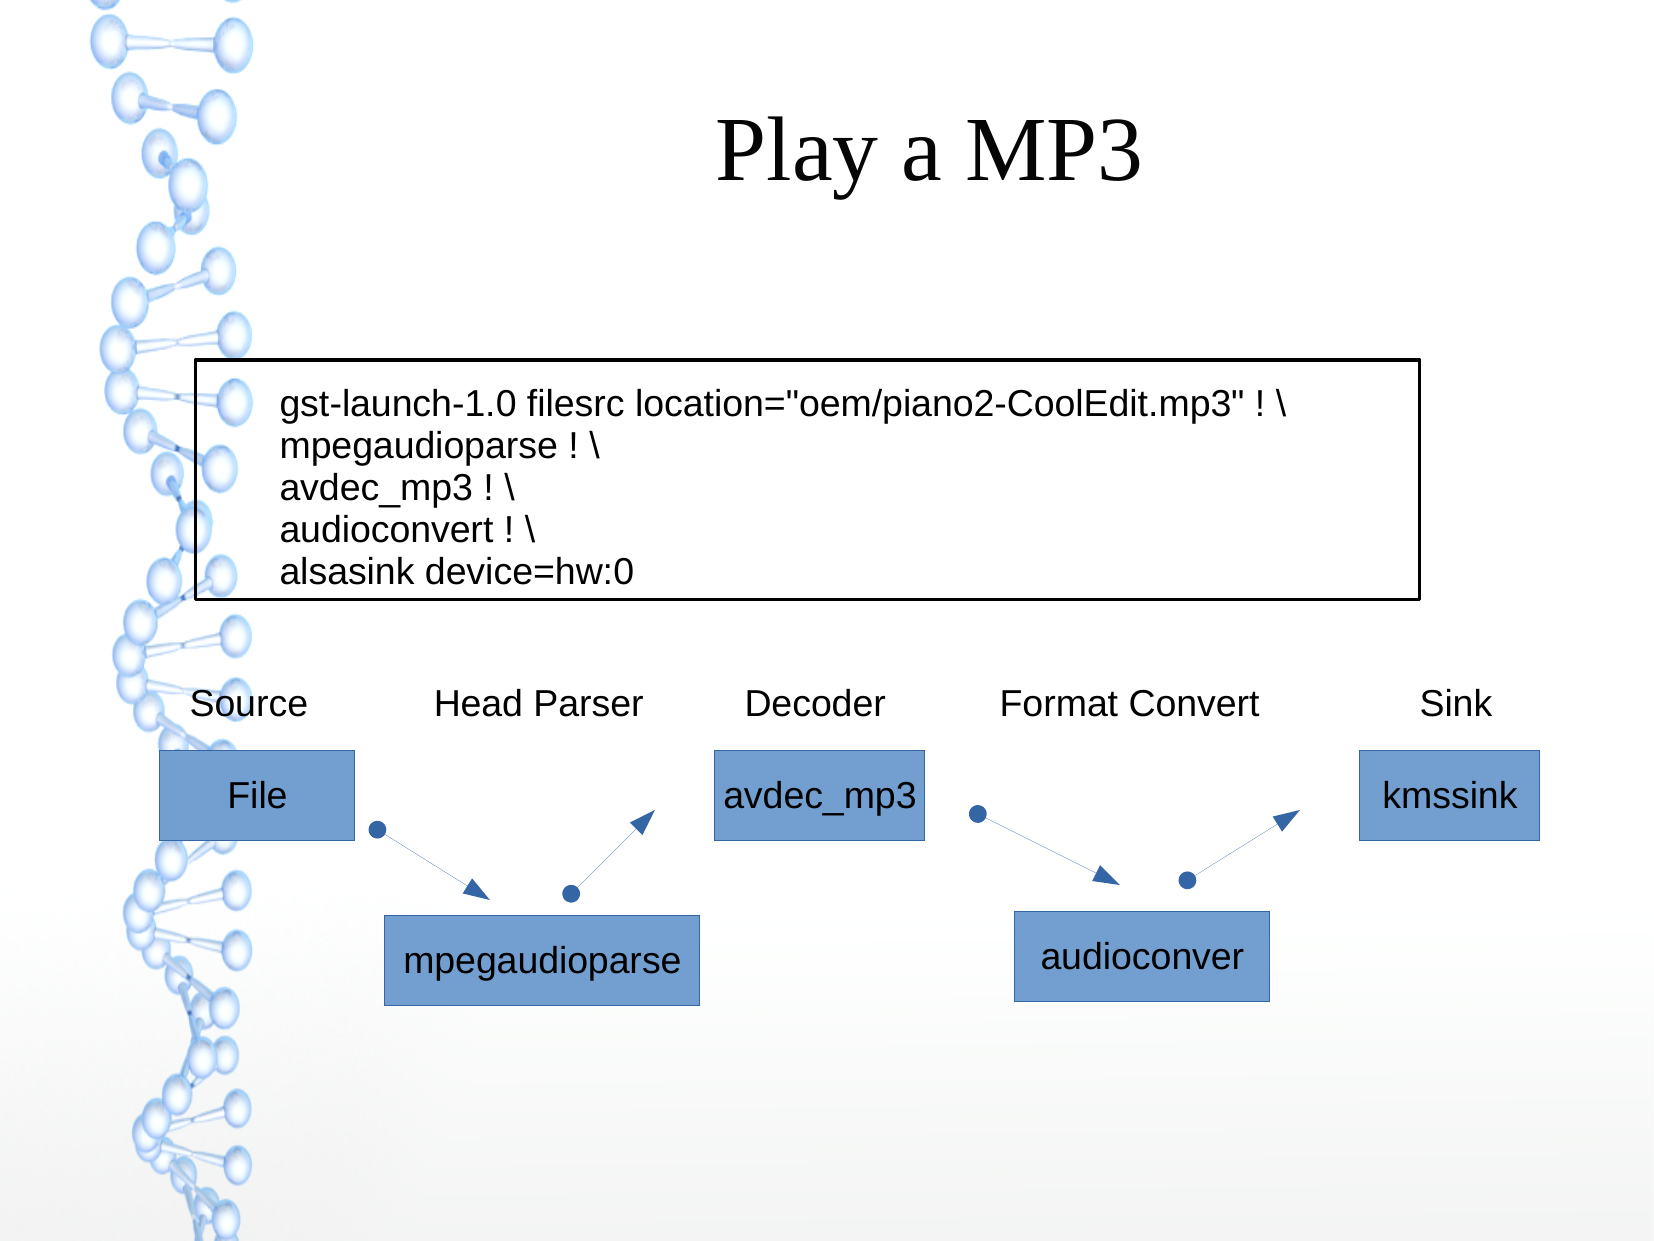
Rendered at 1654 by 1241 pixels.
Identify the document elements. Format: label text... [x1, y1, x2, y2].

text_box audioconver [1014, 911, 1270, 1002]
text_box Sink [1404, 675, 1561, 732]
text_box Format Convert [984, 675, 1330, 751]
text_box Source [174, 675, 331, 732]
text_box avdec_mp3 [714, 750, 925, 841]
text_box mpegaudioparse [384, 915, 700, 1006]
text_box Decoder [729, 675, 931, 732]
title Play a MP3 [265, 47, 1595, 252]
text_box gst-launch-1.0 filesrc location="oem/piano2-CoolEdit.mp3" ! \ mpegaudioparse ! \ avdec_mp3 ! \ audioconvert ! \ alsasink device=hw:0 [264, 375, 1362, 598]
text_box File [159, 750, 355, 841]
picture [0, 0, 1654, 1241]
text_box Head Parser [419, 675, 685, 751]
text_box kmssink [1359, 750, 1540, 841]
